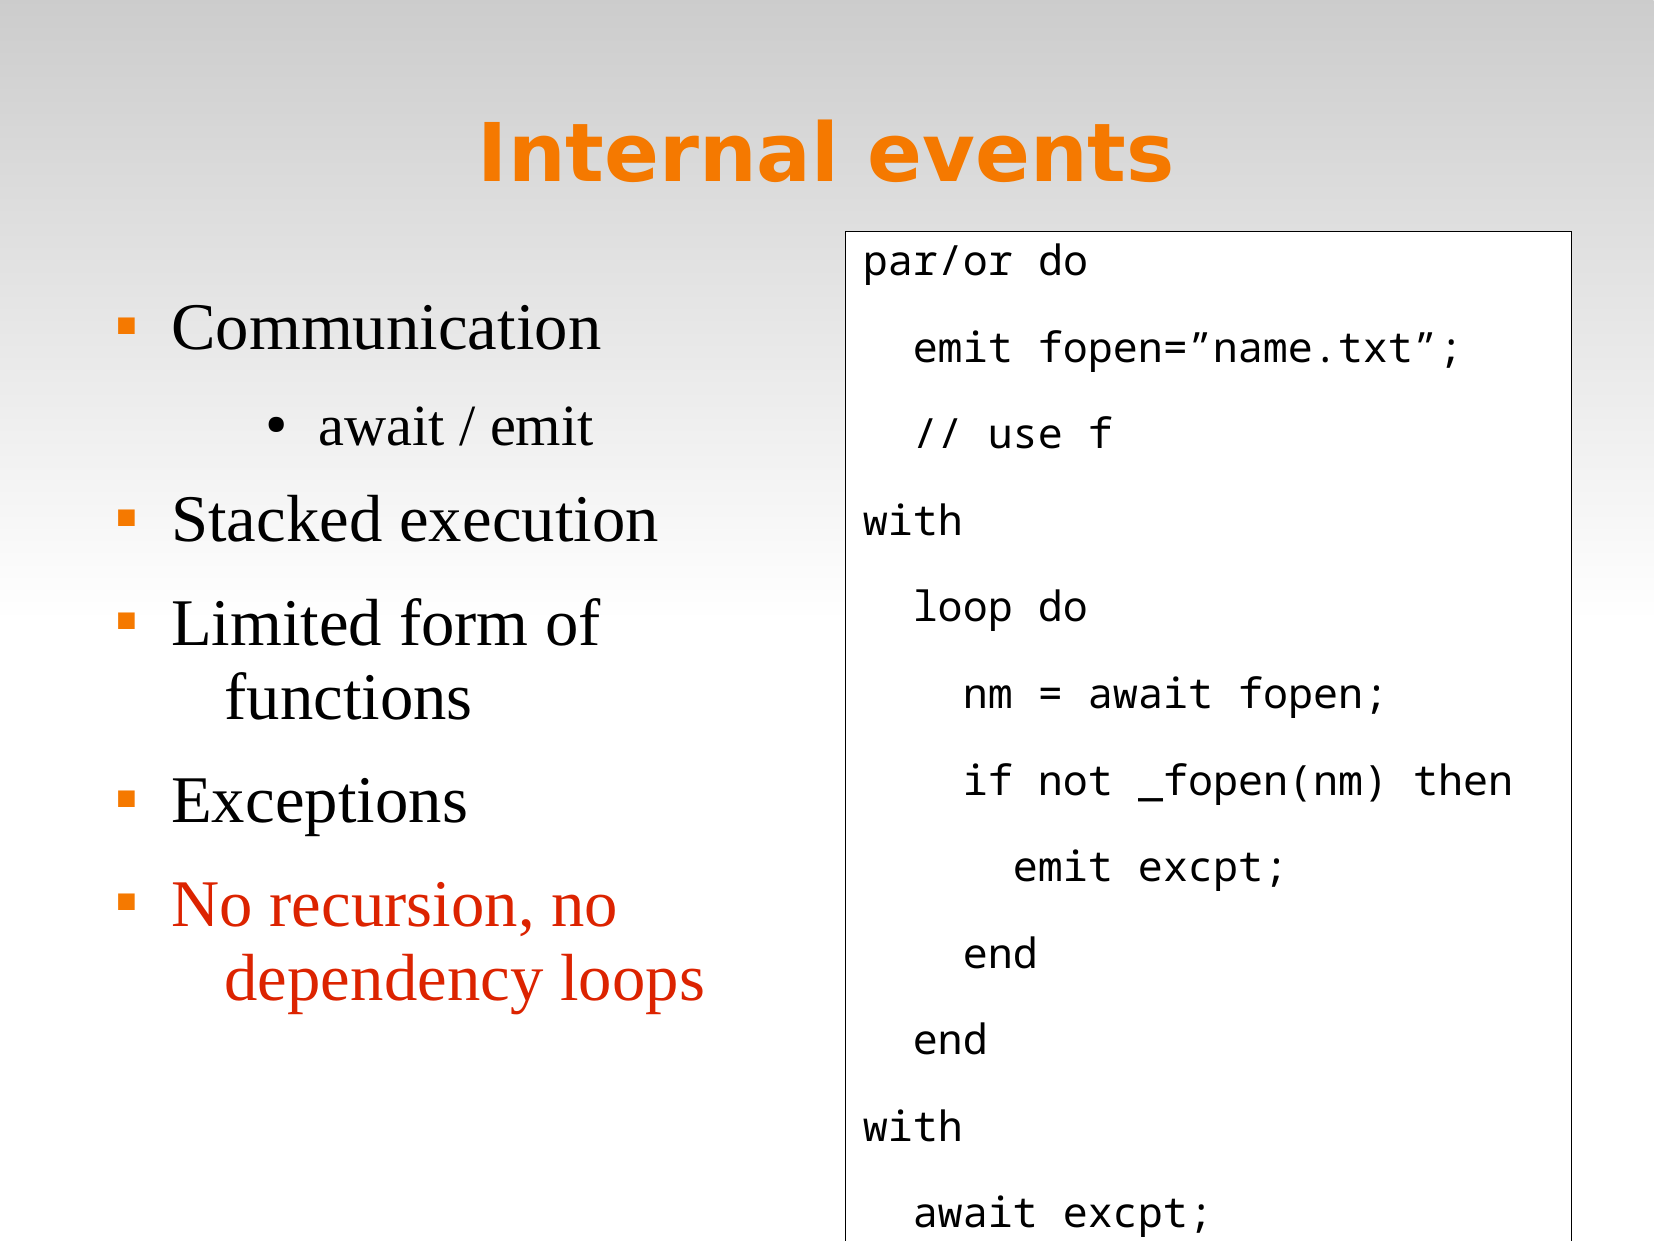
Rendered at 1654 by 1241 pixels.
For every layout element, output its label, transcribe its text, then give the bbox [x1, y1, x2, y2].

title Internal events [82, 49, 1571, 257]
list Communication await / emit Stacked execution Limited form of functions Exceptions No recursion, no dependency loops [82, 290, 809, 1094]
list par/or do emit fopen=”name.txt”; // use f with loop do nm = await fopen; if not _fopen(nm) then emit excpt; end end with await excpt; end [845, 231, 1572, 1217]
